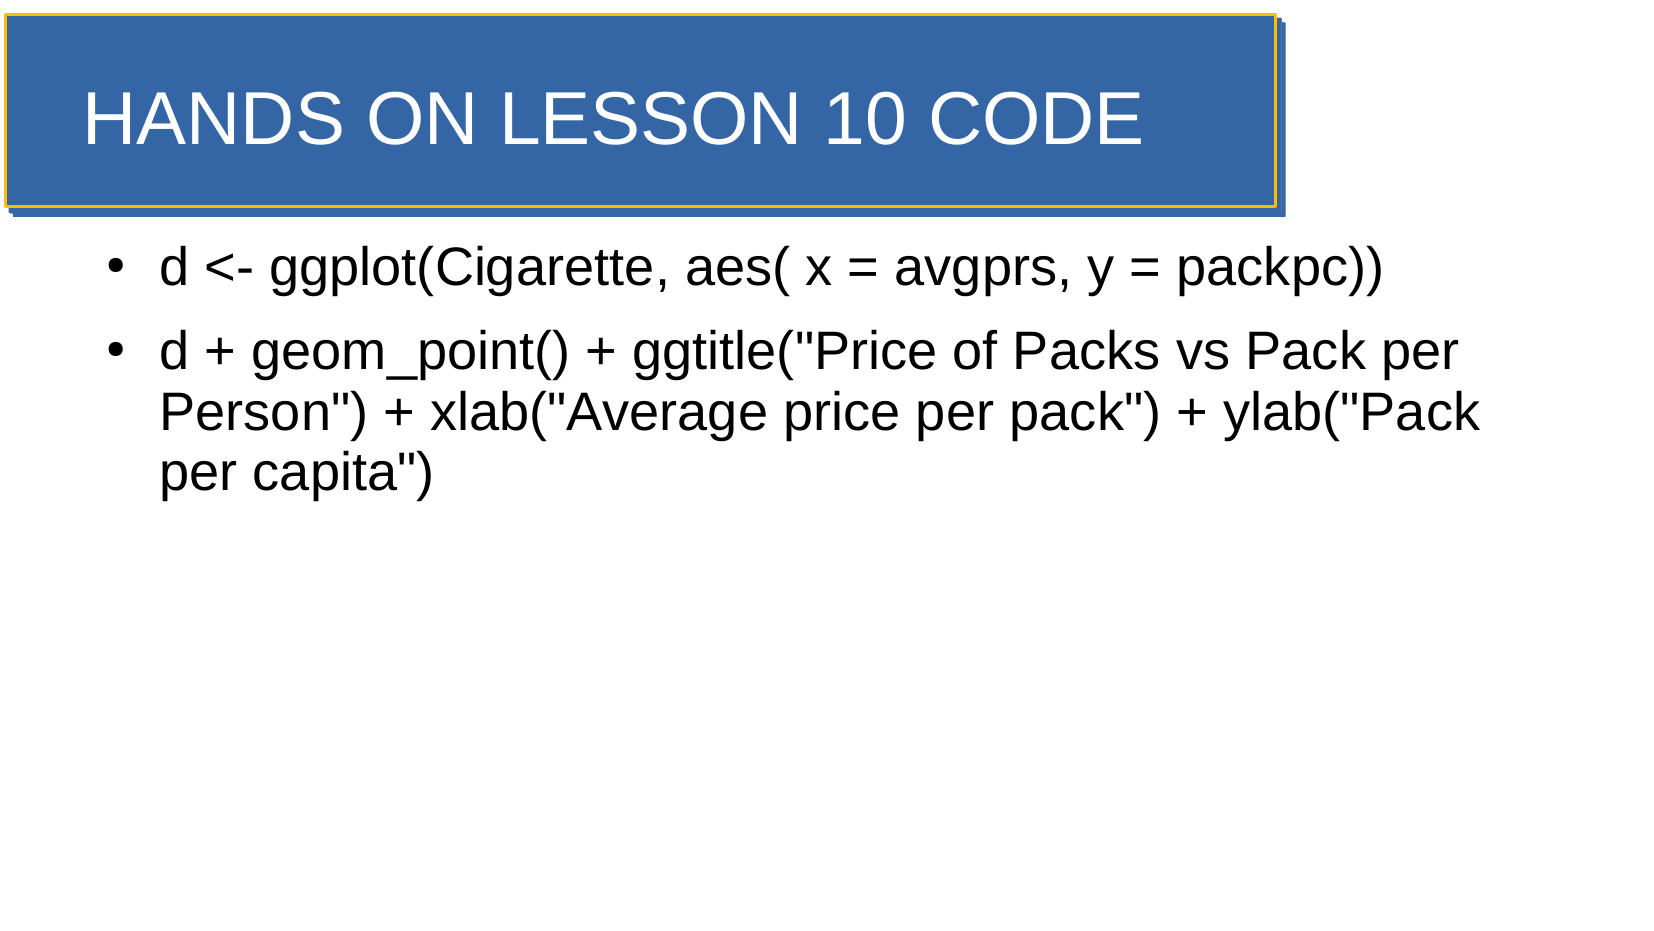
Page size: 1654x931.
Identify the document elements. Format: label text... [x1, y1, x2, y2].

title HANDS ON LESSON 10 CODE [82, 44, 1235, 192]
list d <- ggplot(Cigarette, aes( x = avgprs, y = packpc)) d + geom_point() + ggtitle("Price of Packs vs Pack per Person") + xlab("Average price per pack") + ylab("Pack per capita") [88, 236, 1565, 798]
